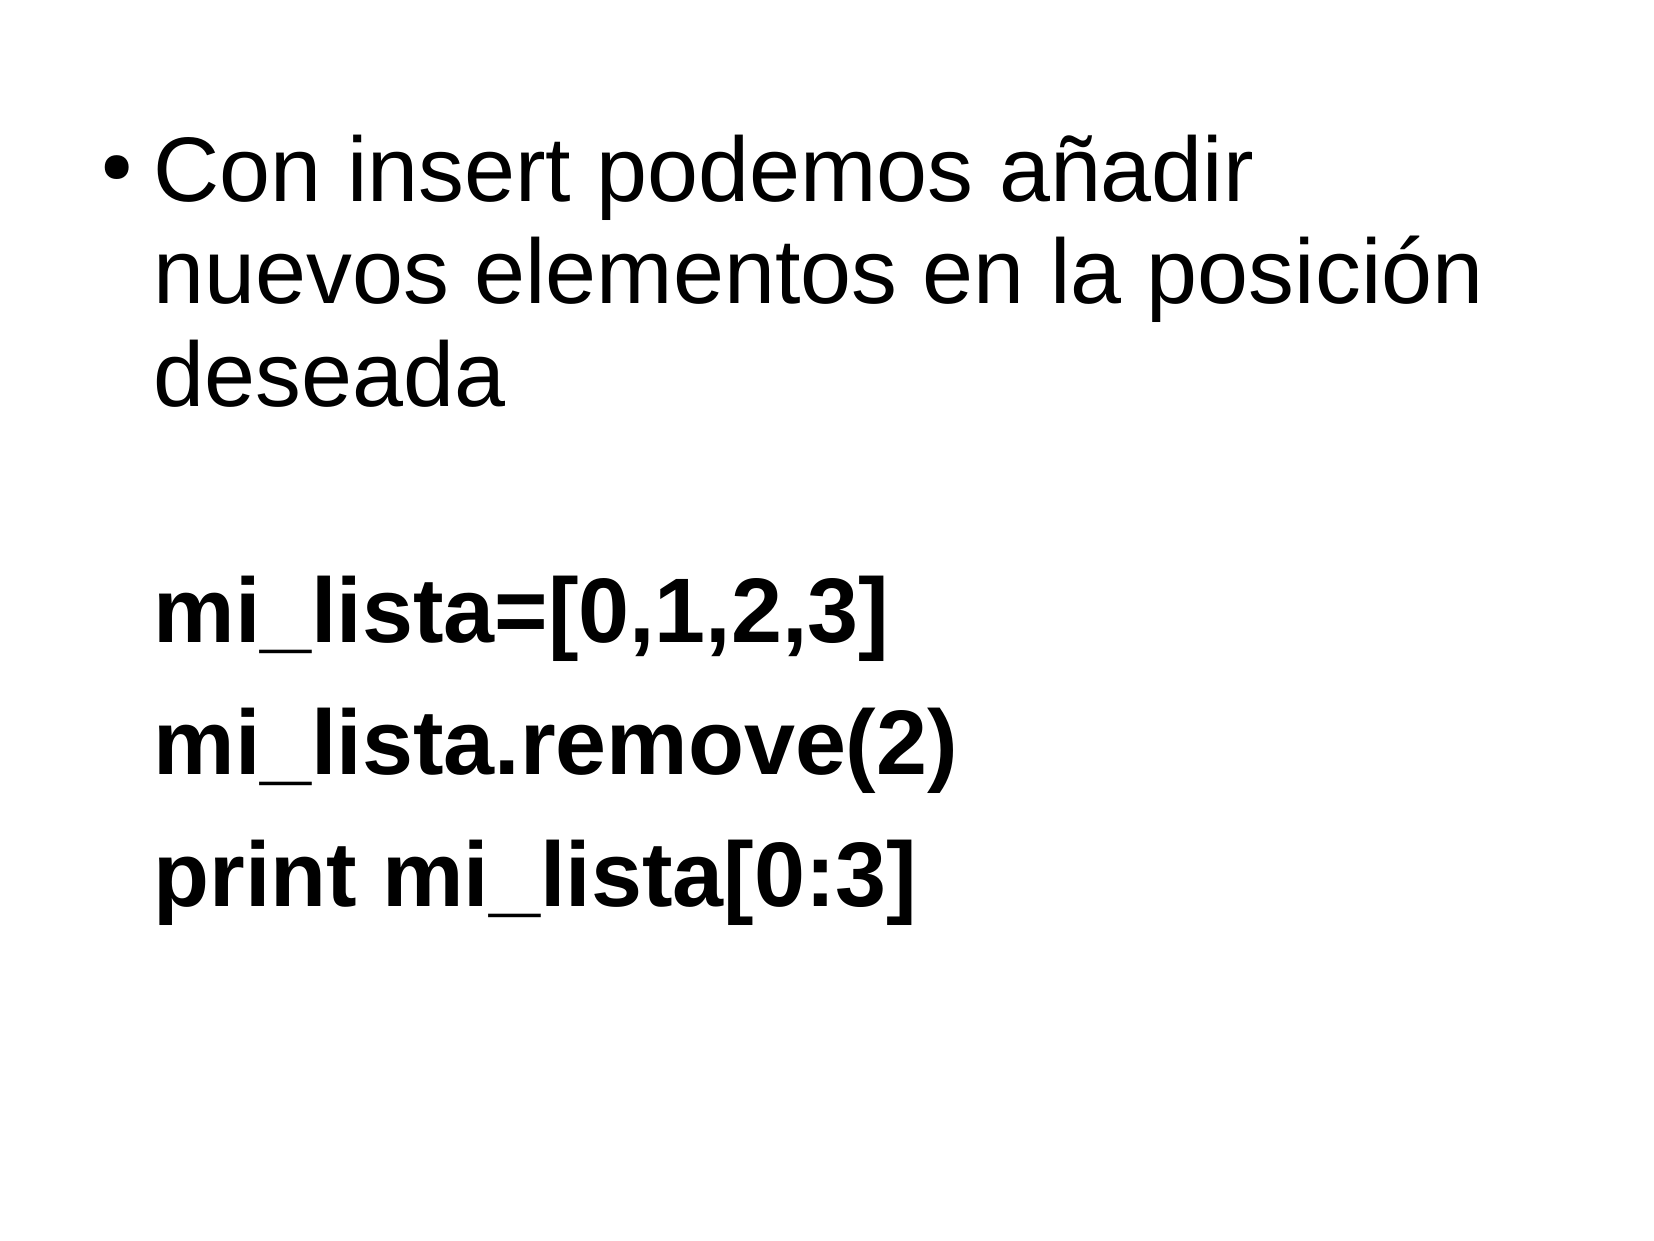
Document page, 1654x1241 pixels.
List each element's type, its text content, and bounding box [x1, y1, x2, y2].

list Con insert podemos añadir nuevos elementos en la posición deseada mi_lista=[0,1,2,3] mi_lista.remove(2) print mi_lista[0:3] [82, 118, 1571, 1010]
